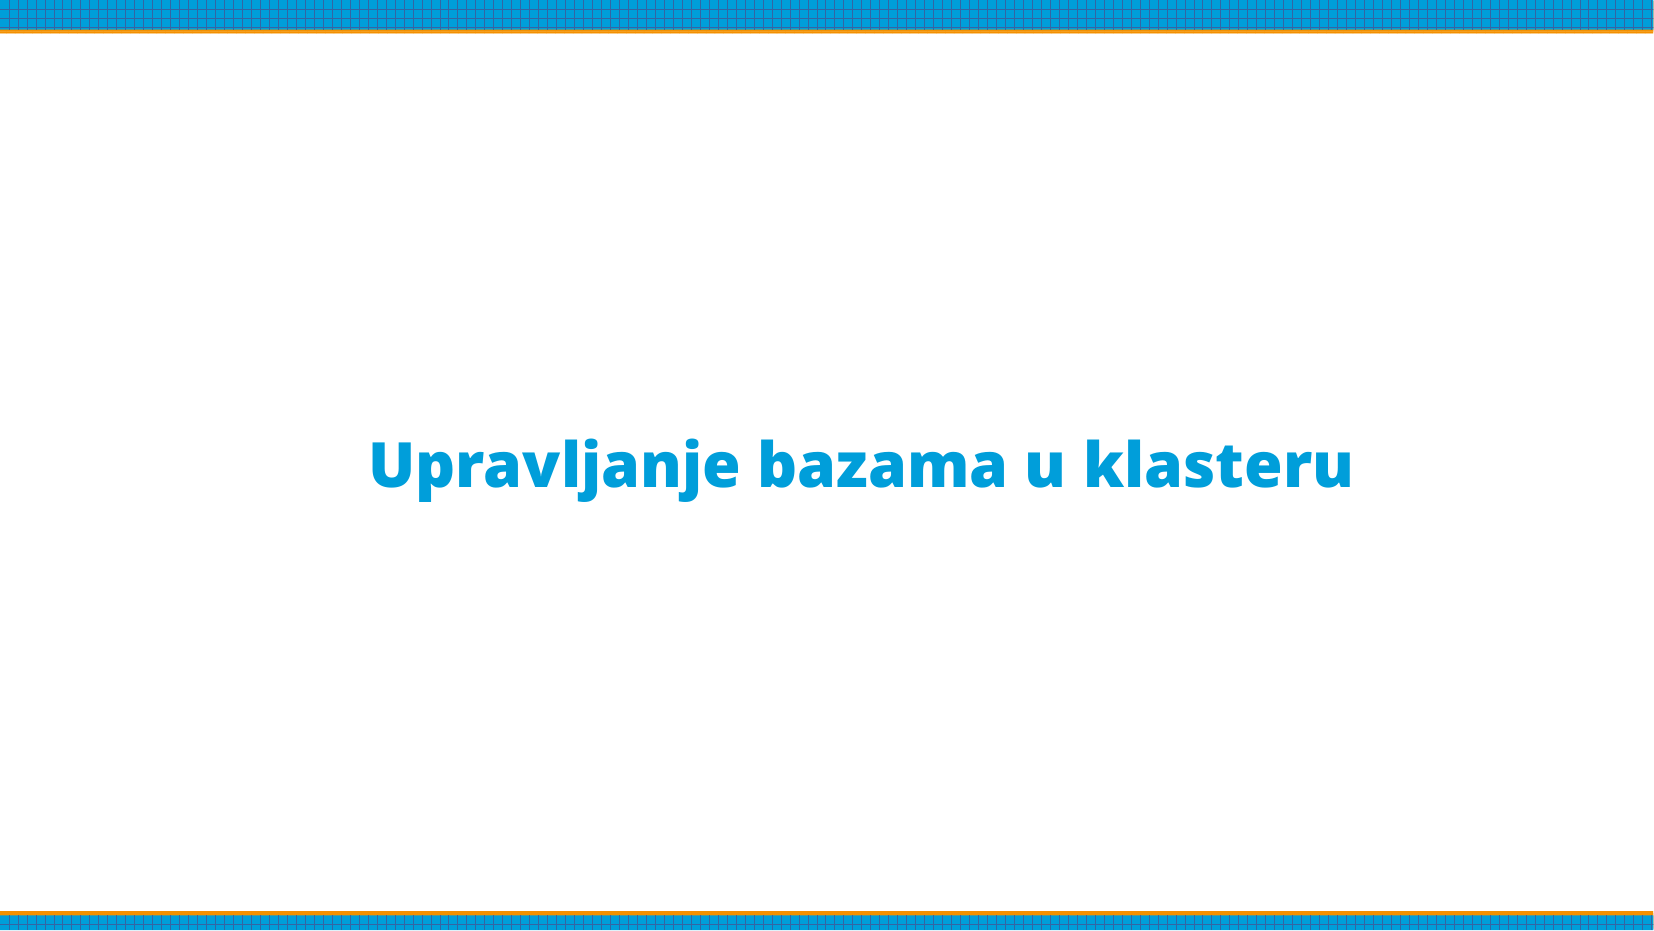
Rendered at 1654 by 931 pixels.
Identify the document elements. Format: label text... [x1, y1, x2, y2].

subtitle Upravljanje bazama u klasteru [82, 103, 1571, 824]
